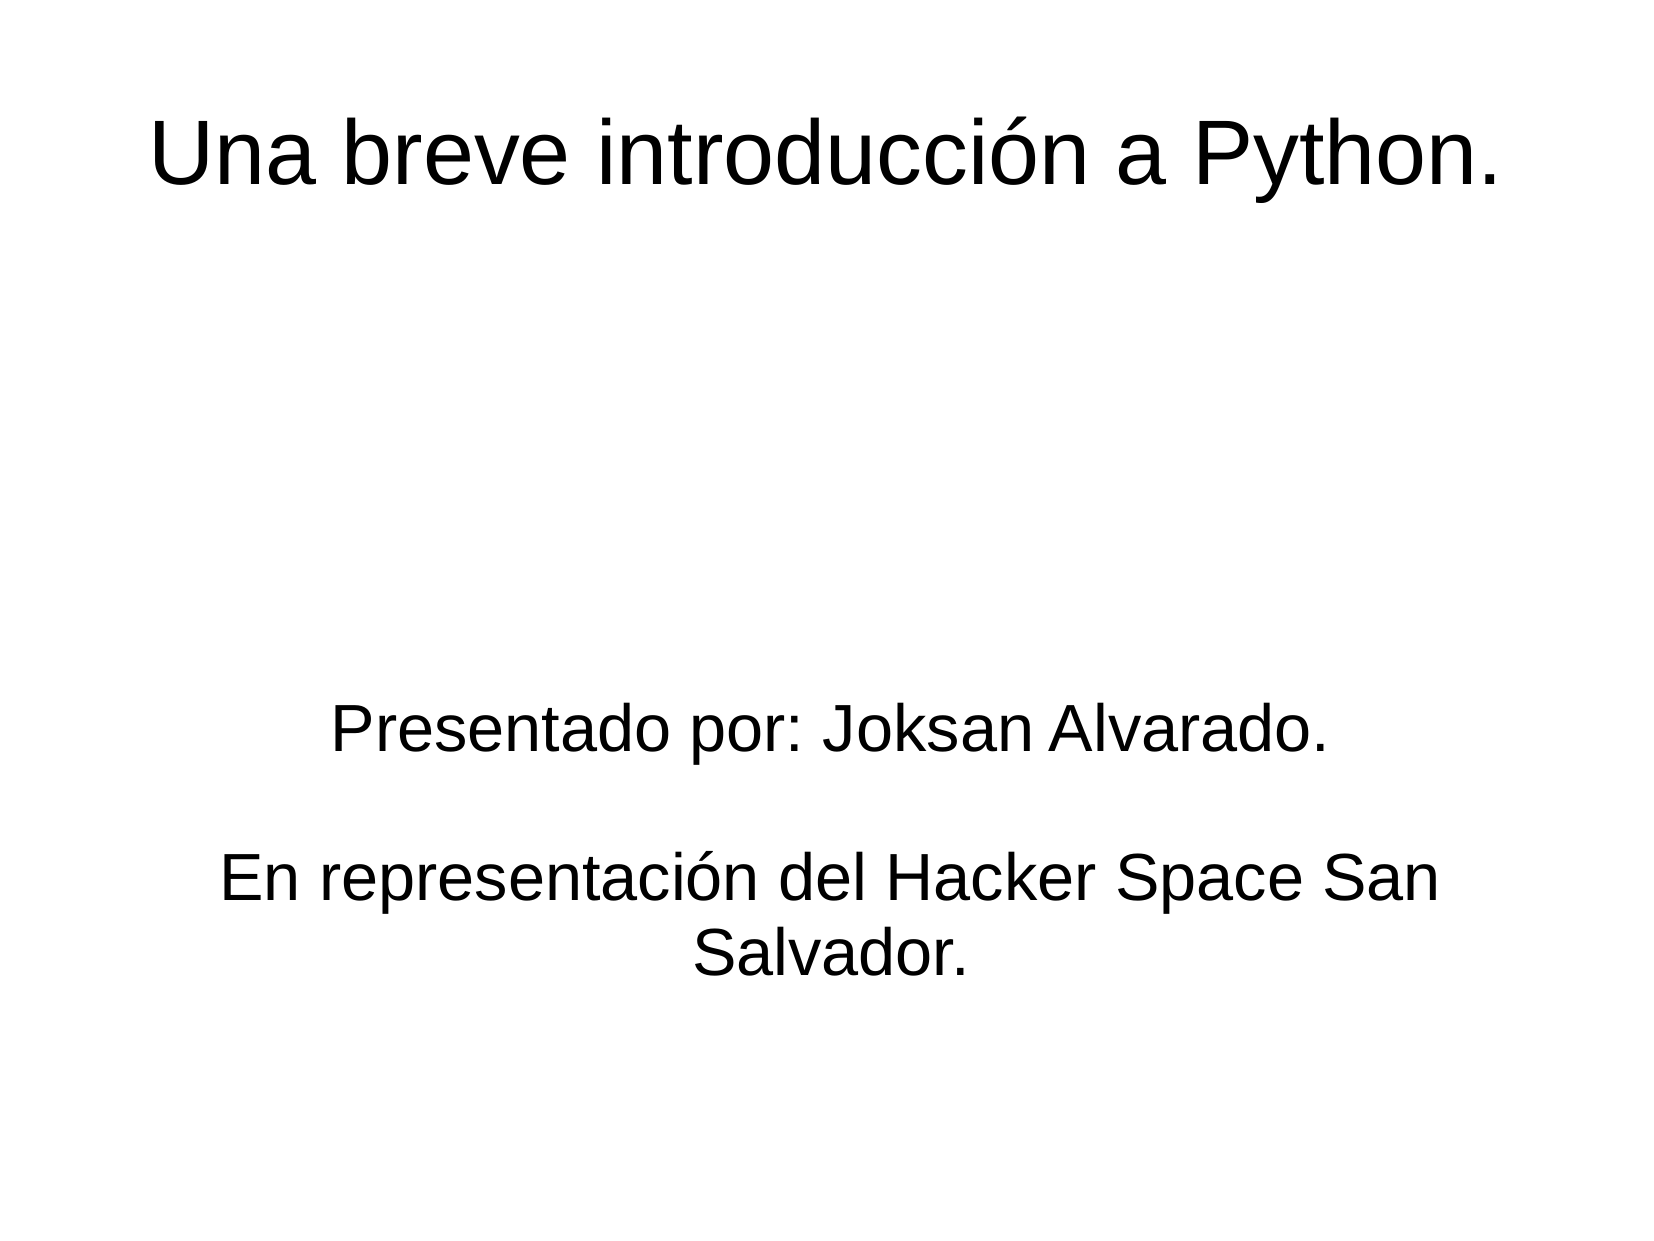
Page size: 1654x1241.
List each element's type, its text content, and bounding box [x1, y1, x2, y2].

subtitle Presentado por: Joksan Alvarado. En representación del Hacker Space San Salvador. [86, 480, 1576, 1201]
title Una breve introducción a Python. [82, 49, 1571, 257]
